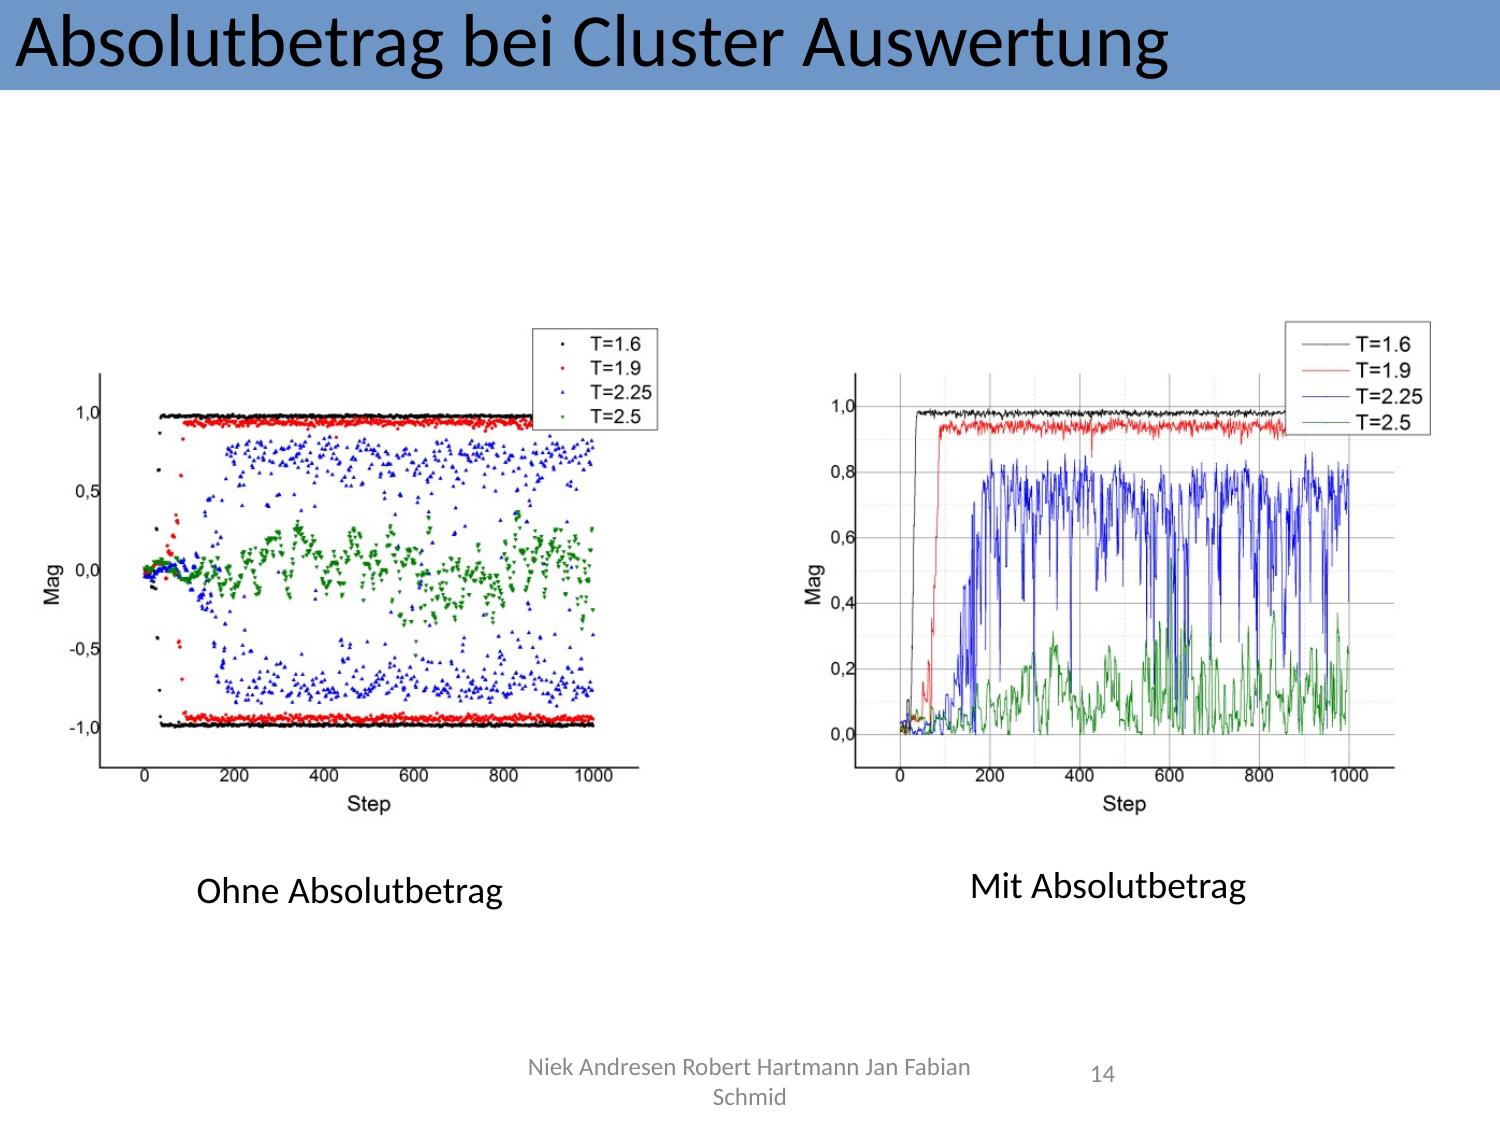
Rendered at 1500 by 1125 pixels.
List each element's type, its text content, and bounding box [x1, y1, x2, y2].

text_box <Nummer> [1074, 1042, 1426, 1103]
picture [0, 310, 1500, 859]
text_box Niek Andresen Robert Hartmann Jan Fabian Schmid [512, 1042, 988, 1103]
text_box Absolutbetrag bei Cluster Auswertung [0, 0, 1500, 91]
text_box Ohne Absolutbetrag [181, 858, 519, 919]
text_box Mit Absolutbetrag [954, 853, 1262, 914]
